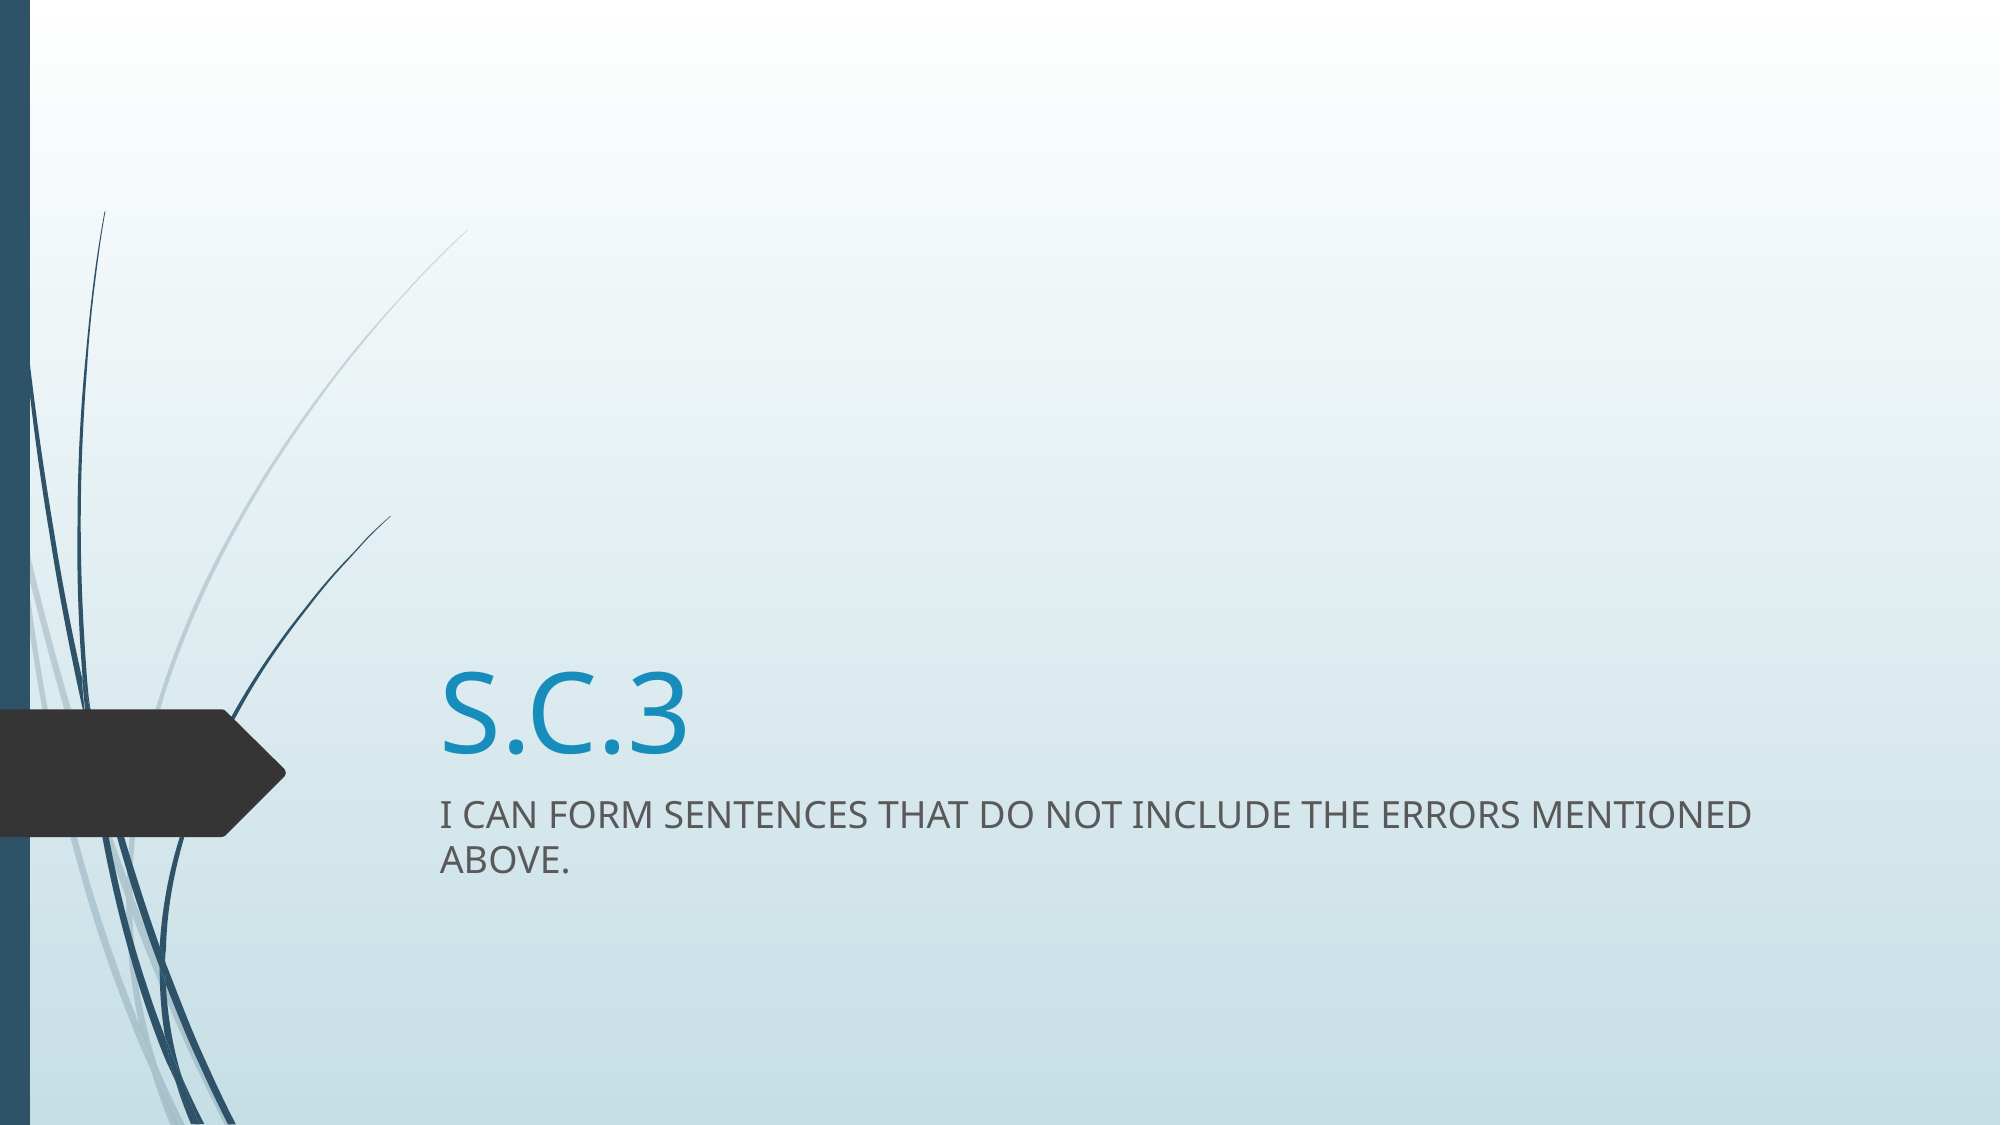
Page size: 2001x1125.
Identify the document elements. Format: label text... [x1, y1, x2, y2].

title S.C.3 [424, 412, 1888, 783]
subtitle I CAN FORM SENTENCES THAT DO NOT INCLUDE THE ERRORS MENTIONED ABOVE. [424, 783, 1888, 969]
